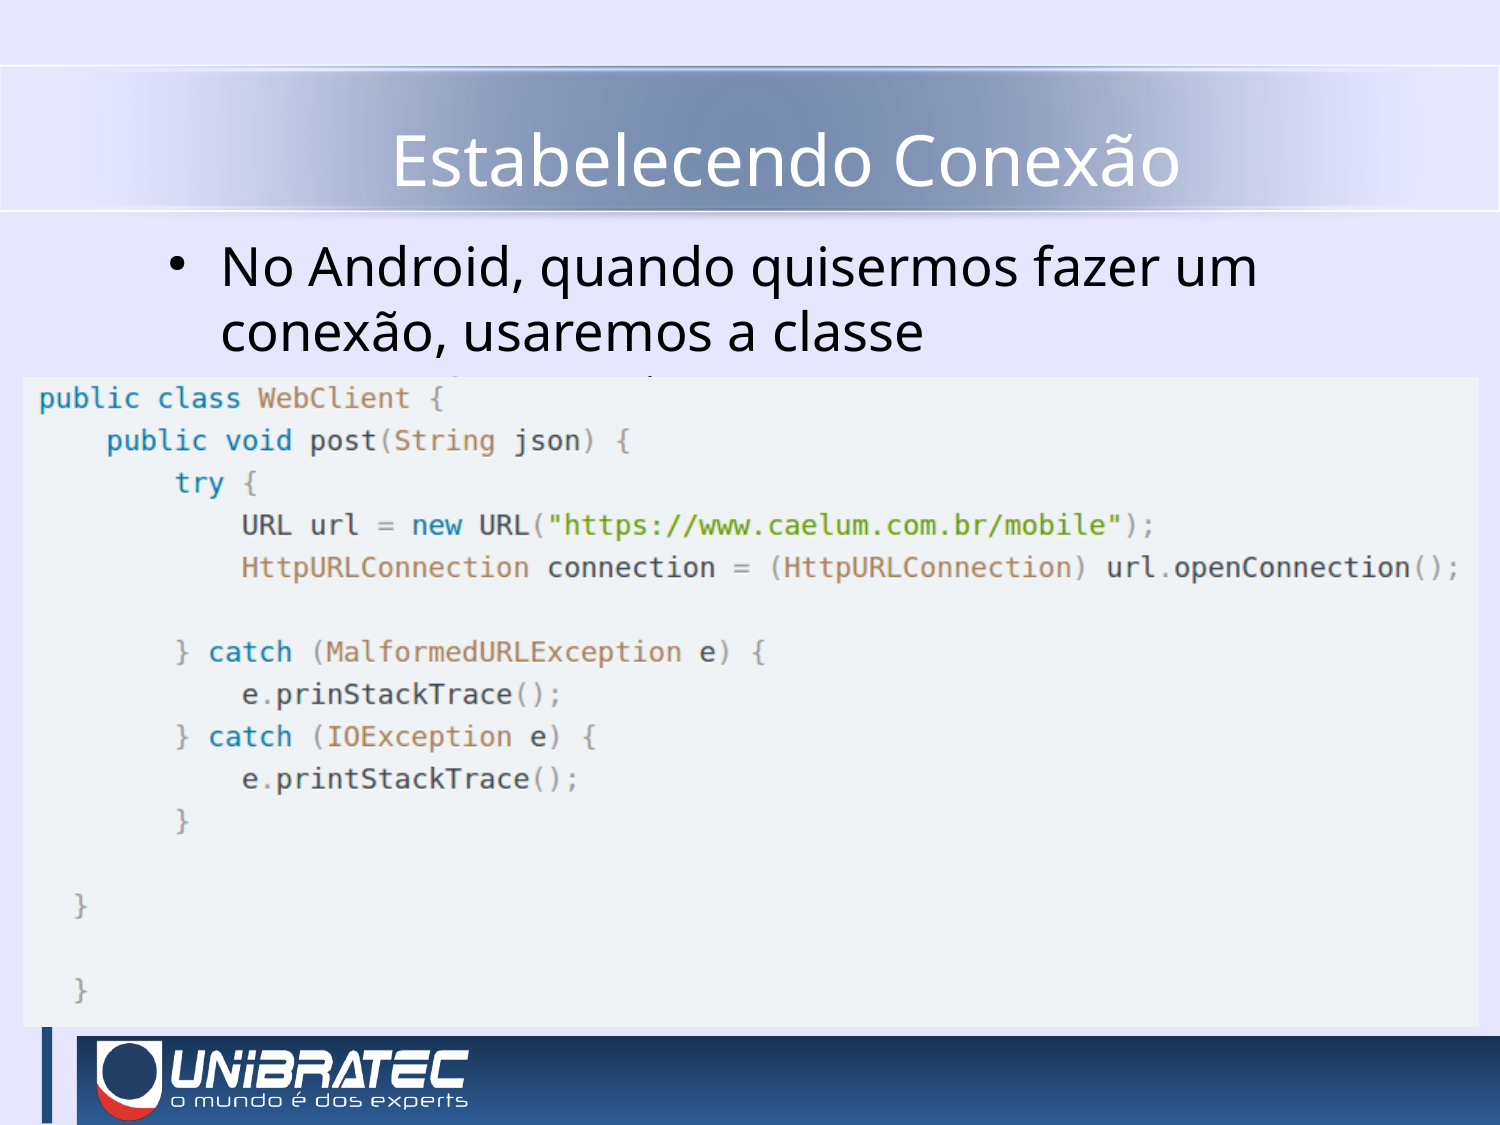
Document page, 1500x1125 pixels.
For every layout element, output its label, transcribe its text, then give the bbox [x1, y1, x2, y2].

picture [96, 1040, 469, 1121]
picture [23, 377, 1479, 1027]
list No Android, quando quisermos fazer um conexão, usaremos a classe HttpURLConnection [150, 232, 1441, 377]
picture [0, 58, 1500, 227]
title Estabelecendo Conexão [150, 84, 1424, 232]
